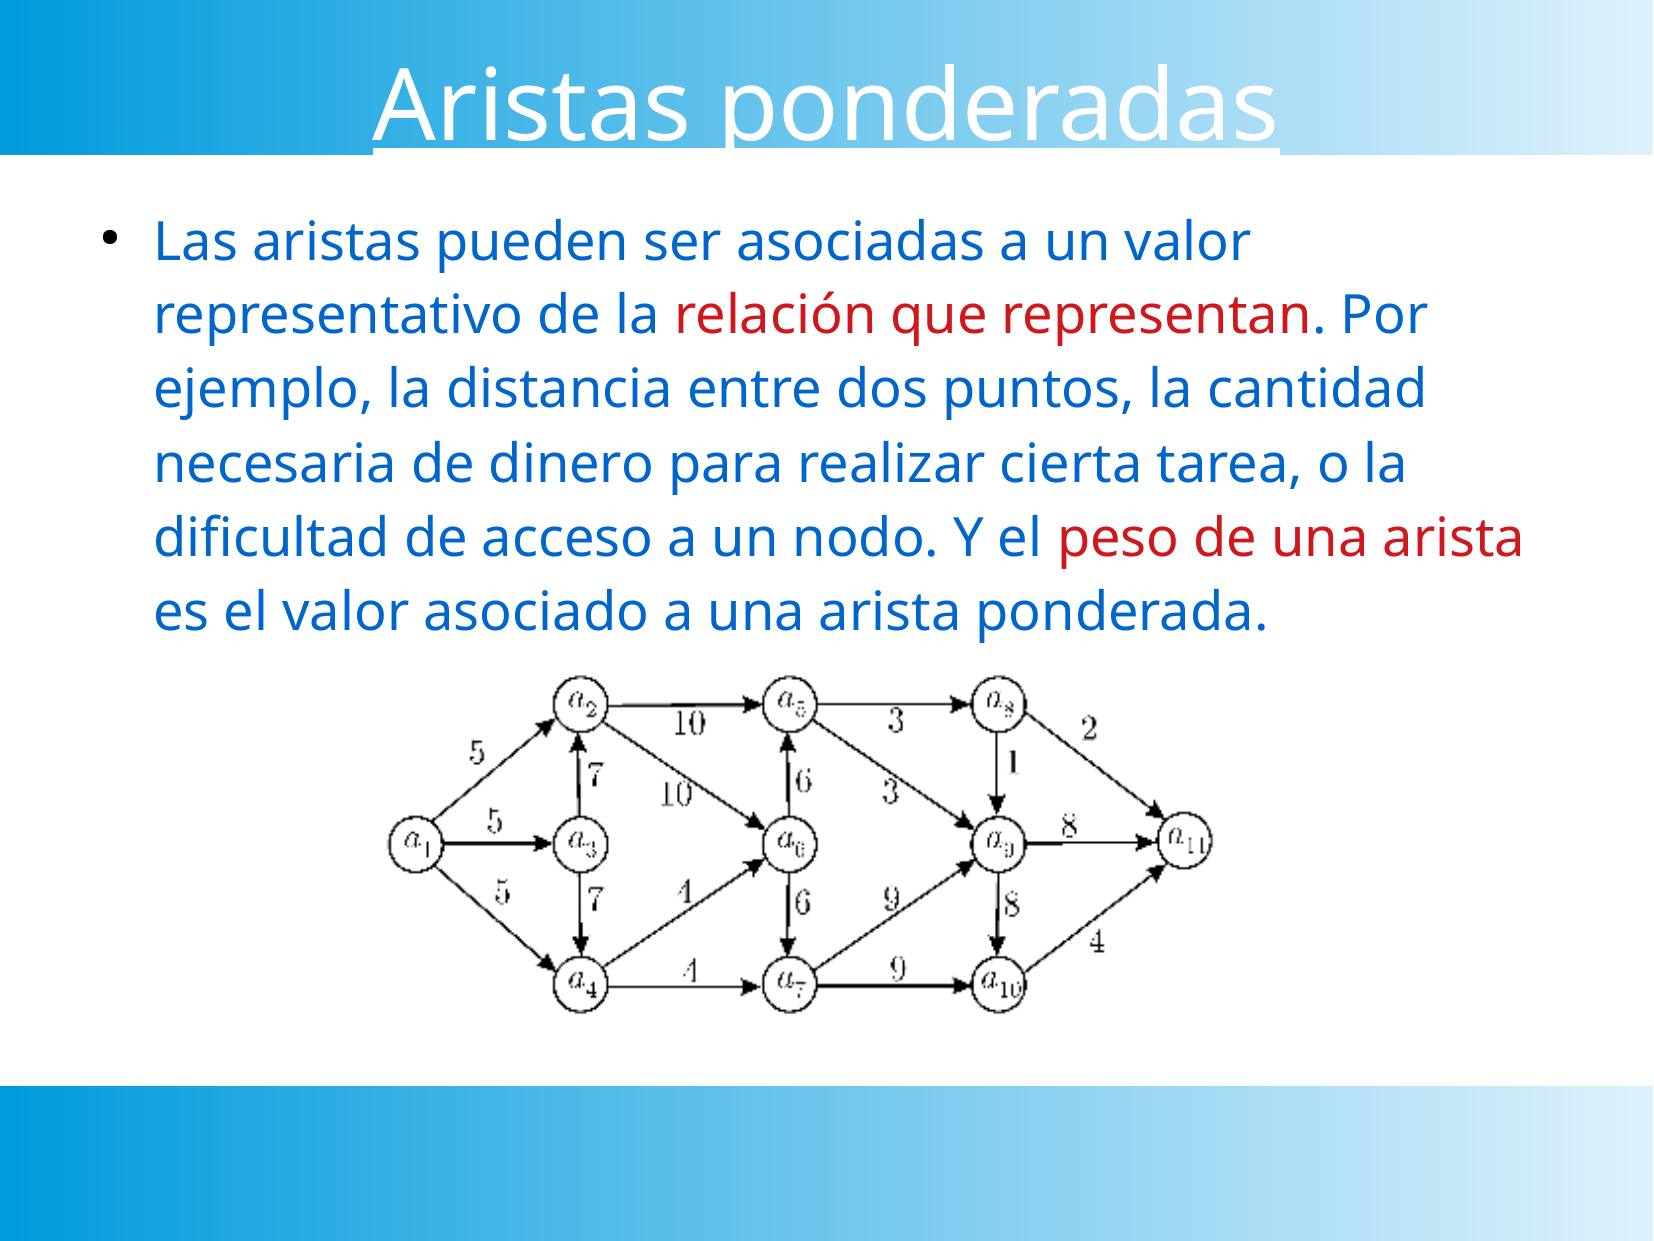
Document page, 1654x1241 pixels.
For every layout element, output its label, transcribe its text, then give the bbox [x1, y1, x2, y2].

title Aristas ponderadas [82, 43, 1571, 161]
picture [354, 670, 1229, 1022]
list Las aristas pueden ser asociadas a un valor representativo de la relación que representan. Por ejemplo, la distancia entre dos puntos, la cantidad necesaria de dinero para realizar cierta tarea, o la dificultad de acceso a un nodo. Y el peso de una arista es el valor asociado a una arista ponderada. [82, 202, 1571, 922]
